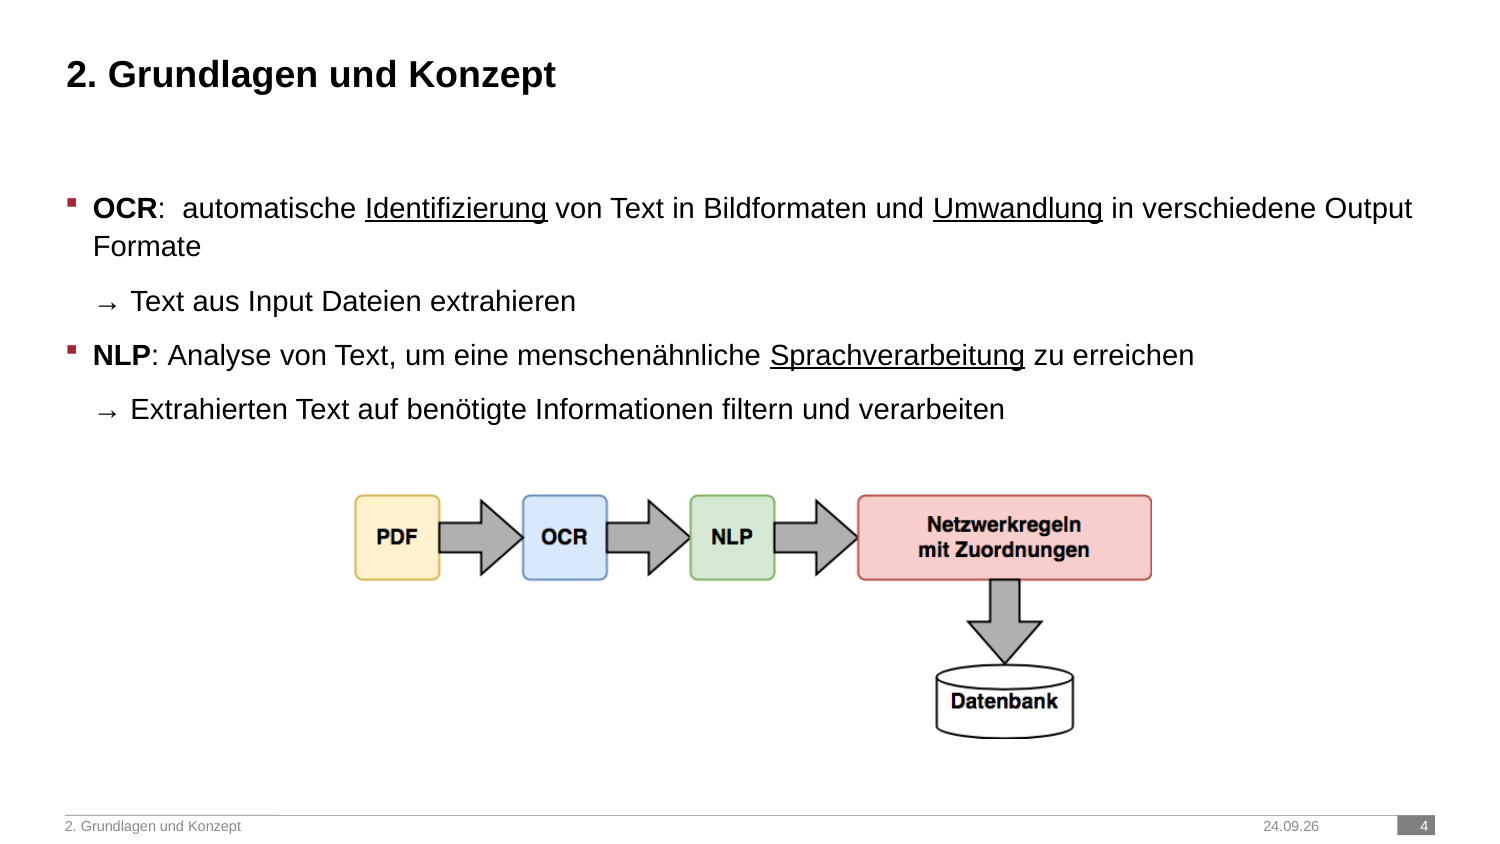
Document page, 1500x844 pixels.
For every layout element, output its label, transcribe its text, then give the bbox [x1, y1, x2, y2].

text_box OCR: automatische Identifizierung von Text in Bildformaten und Umwandlung in verschiedene Output Formate → Text aus Input Dateien extrahieren NLP: Analyse von Text, um eine menschenähnliche Sprachverarbeitung zu erreichen → Extrahierten Text auf benötigte Informationen filtern und verarbeiten [64, 185, 1437, 788]
text_box 01.12.21 [1263, 816, 1393, 837]
text_box 2. Grundlagen und Konzept [64, 816, 1254, 837]
picture [354, 494, 1152, 739]
text_box 2. Grundlagen und Konzept [66, 49, 1286, 150]
text_box <number> [1393, 816, 1429, 839]
